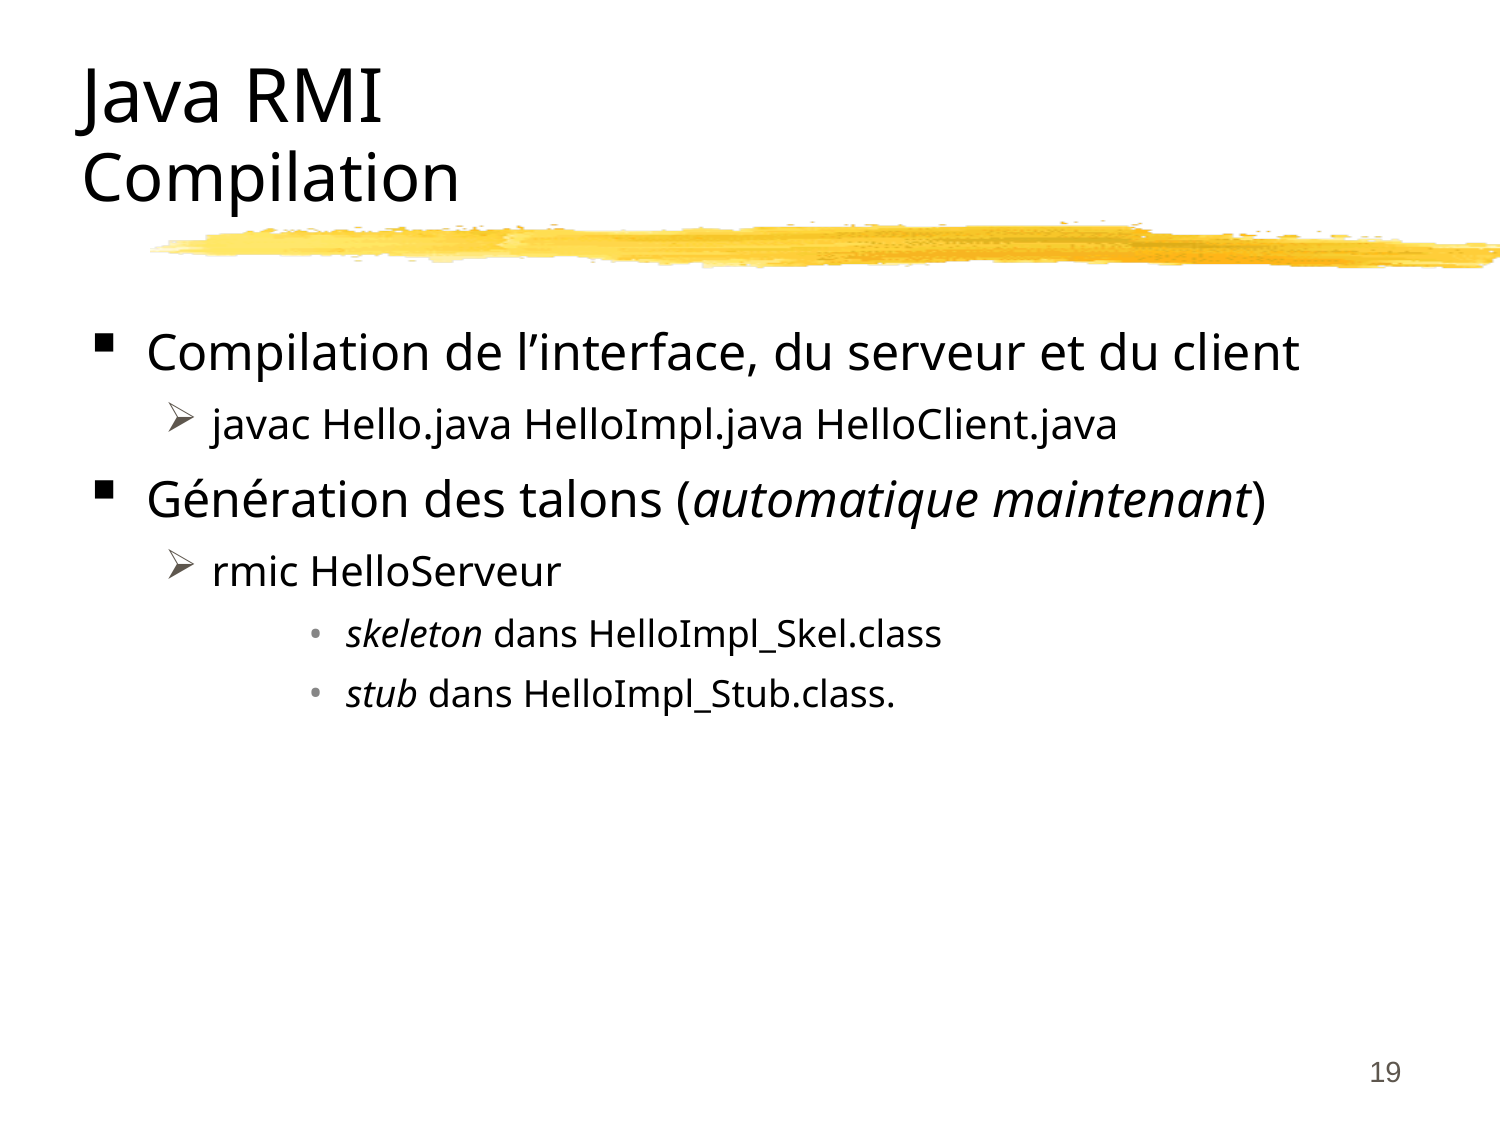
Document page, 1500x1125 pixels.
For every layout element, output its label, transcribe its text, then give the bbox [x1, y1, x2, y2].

picture [150, 215, 1500, 279]
list Compilation de l’interface, du serveur et du client javac Hello.java HelloImpl.java HelloClient.java Génération des talons (automatique maintenant) rmic HelloServeur skeleton dans HelloImpl_Skel.class stub dans HelloImpl_Stub.class. [75, 309, 1417, 994]
title Java RMI Compilation [66, 23, 1342, 225]
